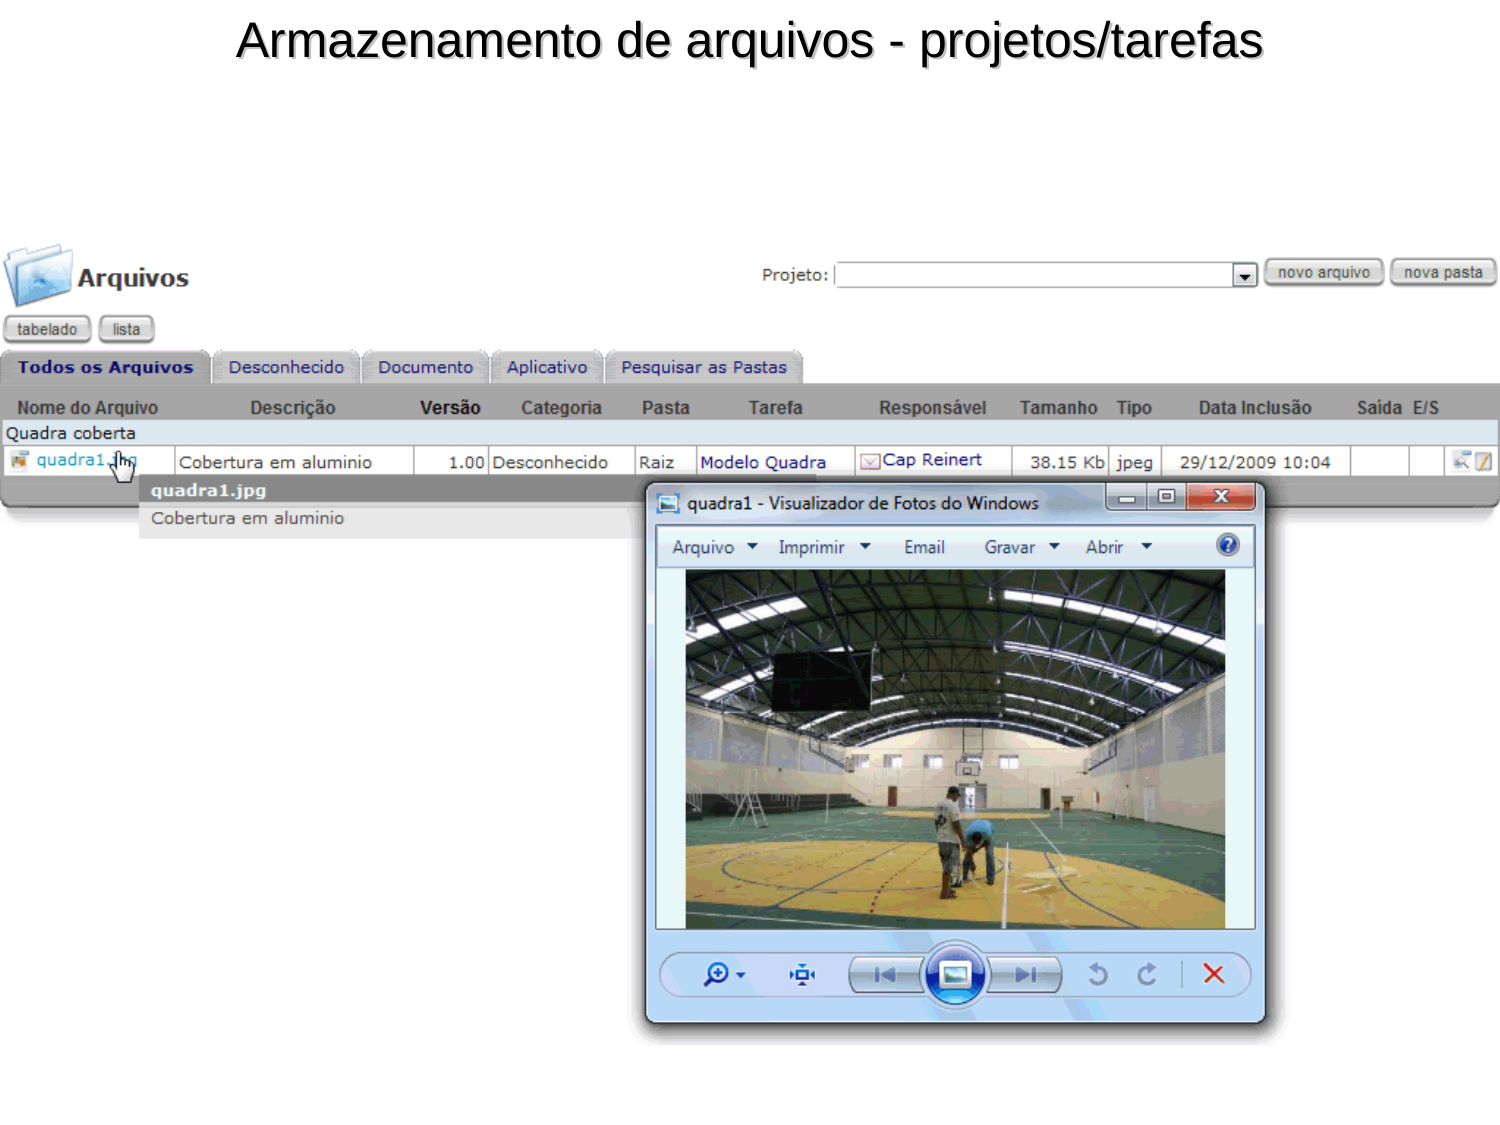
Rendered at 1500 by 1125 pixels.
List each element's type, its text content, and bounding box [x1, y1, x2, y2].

picture [0, 234, 1500, 1046]
text_box Armazenamento de arquivos - projetos/tarefas [0, 0, 1500, 76]
